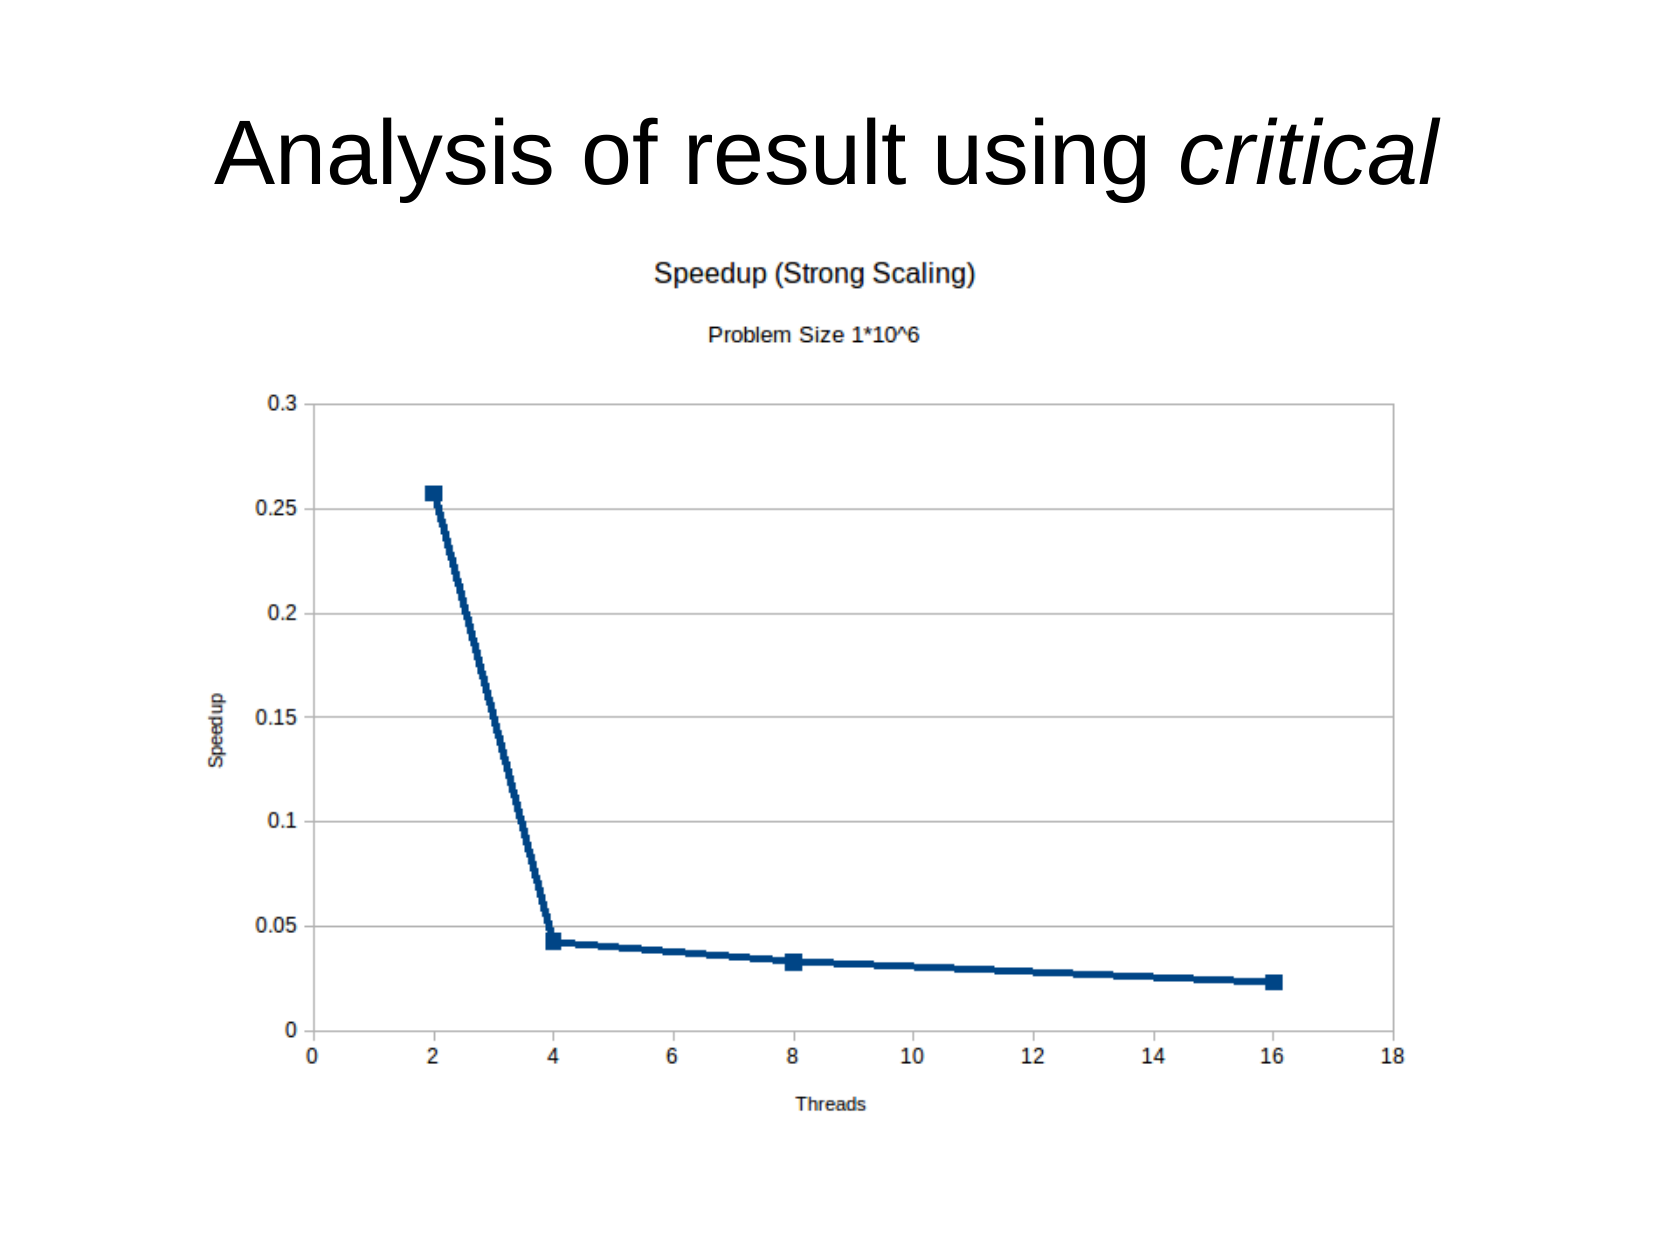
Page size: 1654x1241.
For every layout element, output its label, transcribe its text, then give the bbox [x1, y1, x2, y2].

title Analysis of result using critical [82, 49, 1571, 257]
picture [172, 224, 1456, 1146]
